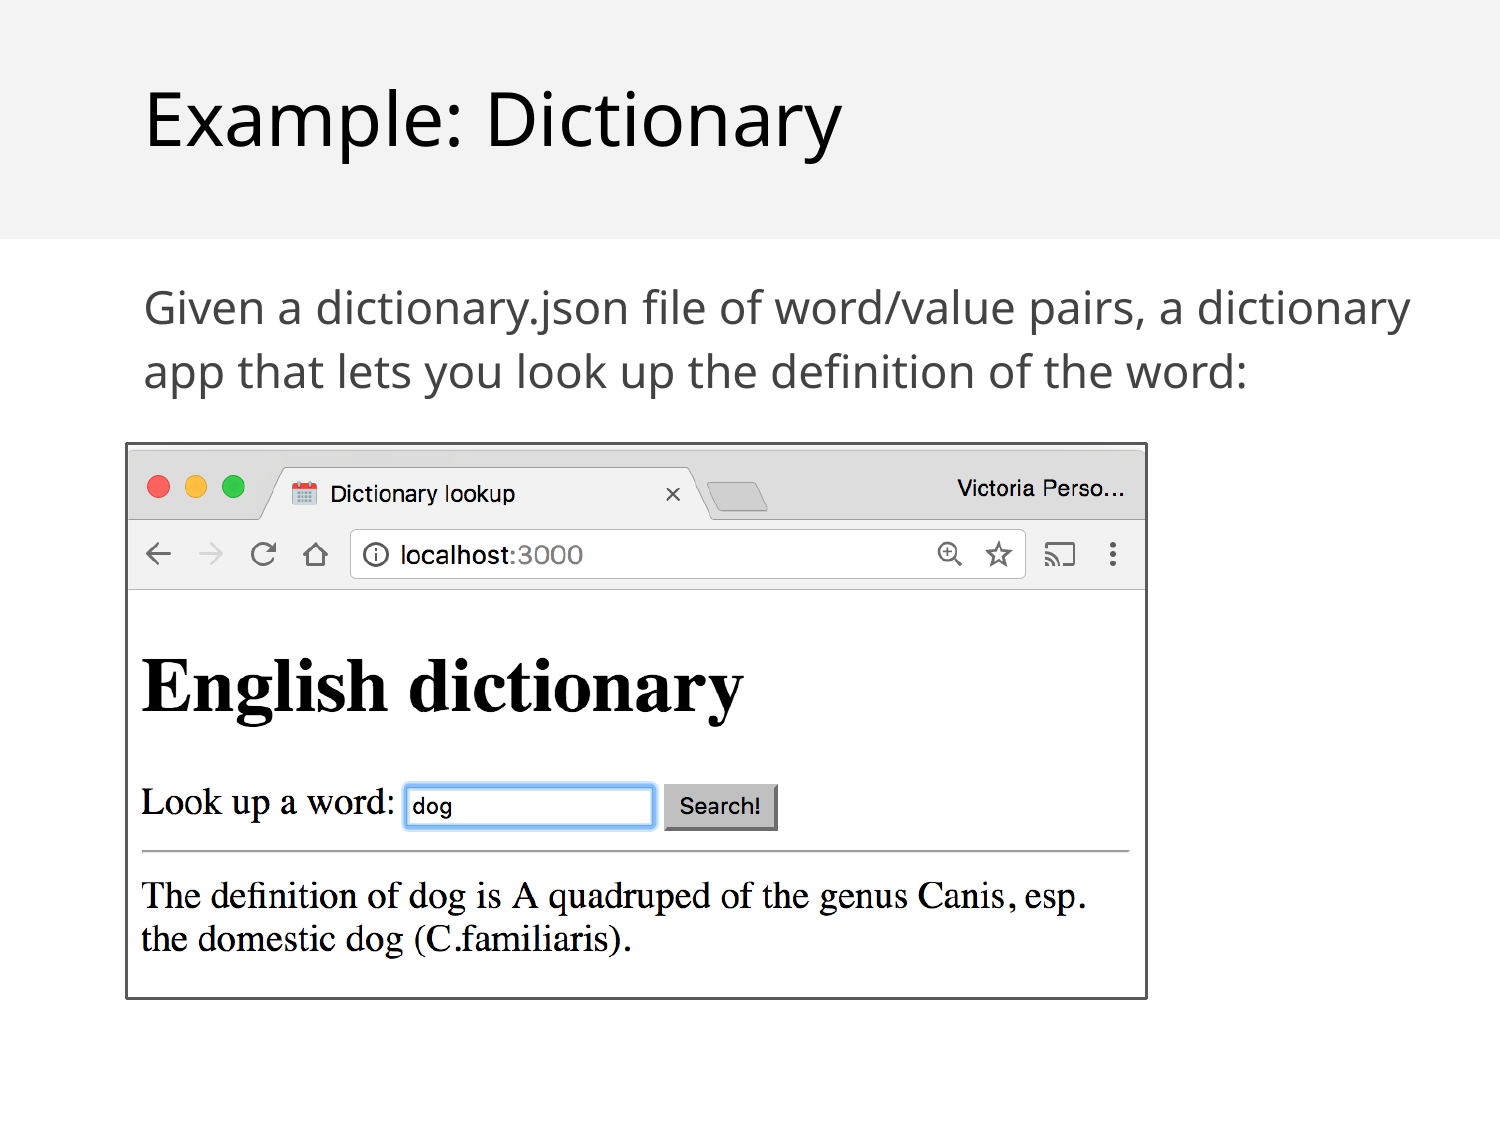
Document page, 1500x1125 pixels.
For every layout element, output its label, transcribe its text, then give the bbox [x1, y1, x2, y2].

picture [128, 445, 1146, 998]
title Example: Dictionary [128, 56, 1372, 183]
list Given a dictionary.json file of word/value pairs, a dictionary app that lets you look up the definition of the word: [128, 255, 1447, 361]
